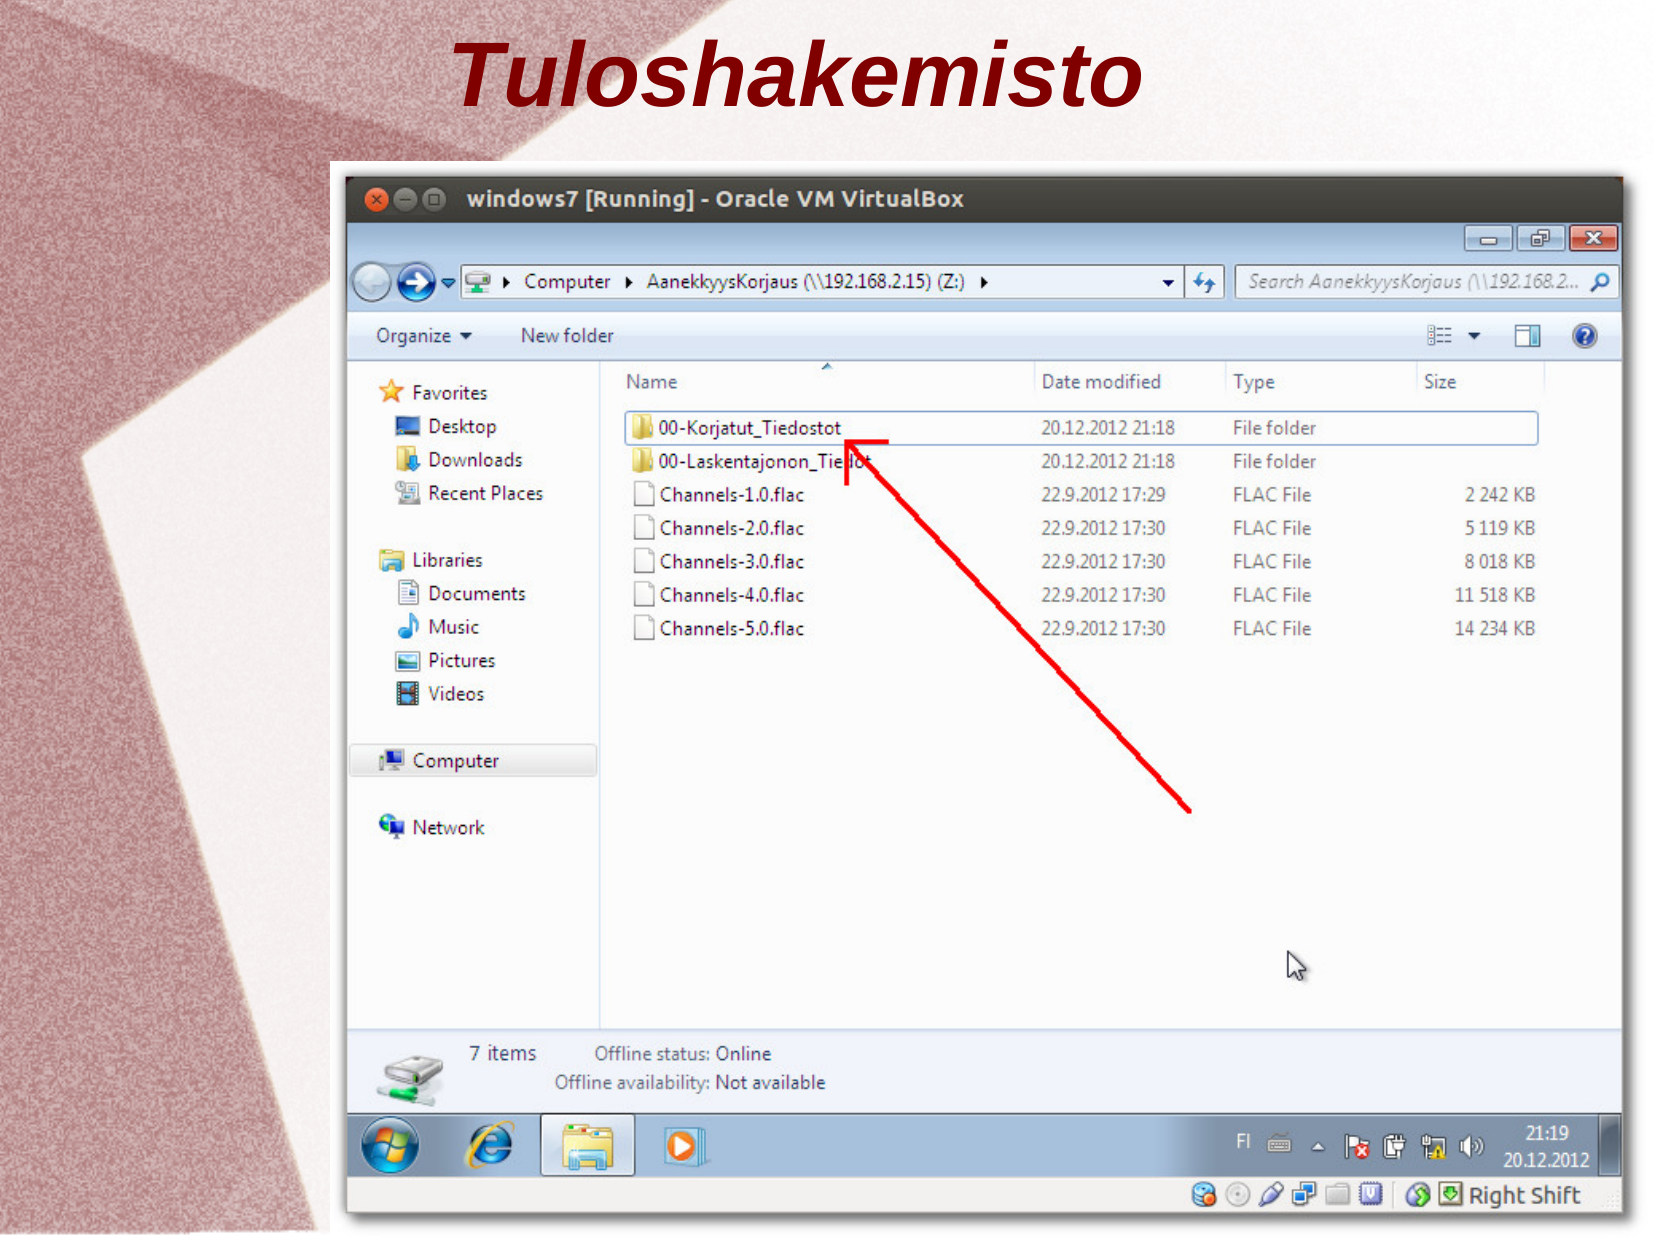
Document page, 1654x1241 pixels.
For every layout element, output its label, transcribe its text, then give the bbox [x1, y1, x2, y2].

title Tuloshakemisto [425, 23, 1146, 127]
picture [0, 0, 1654, 1241]
